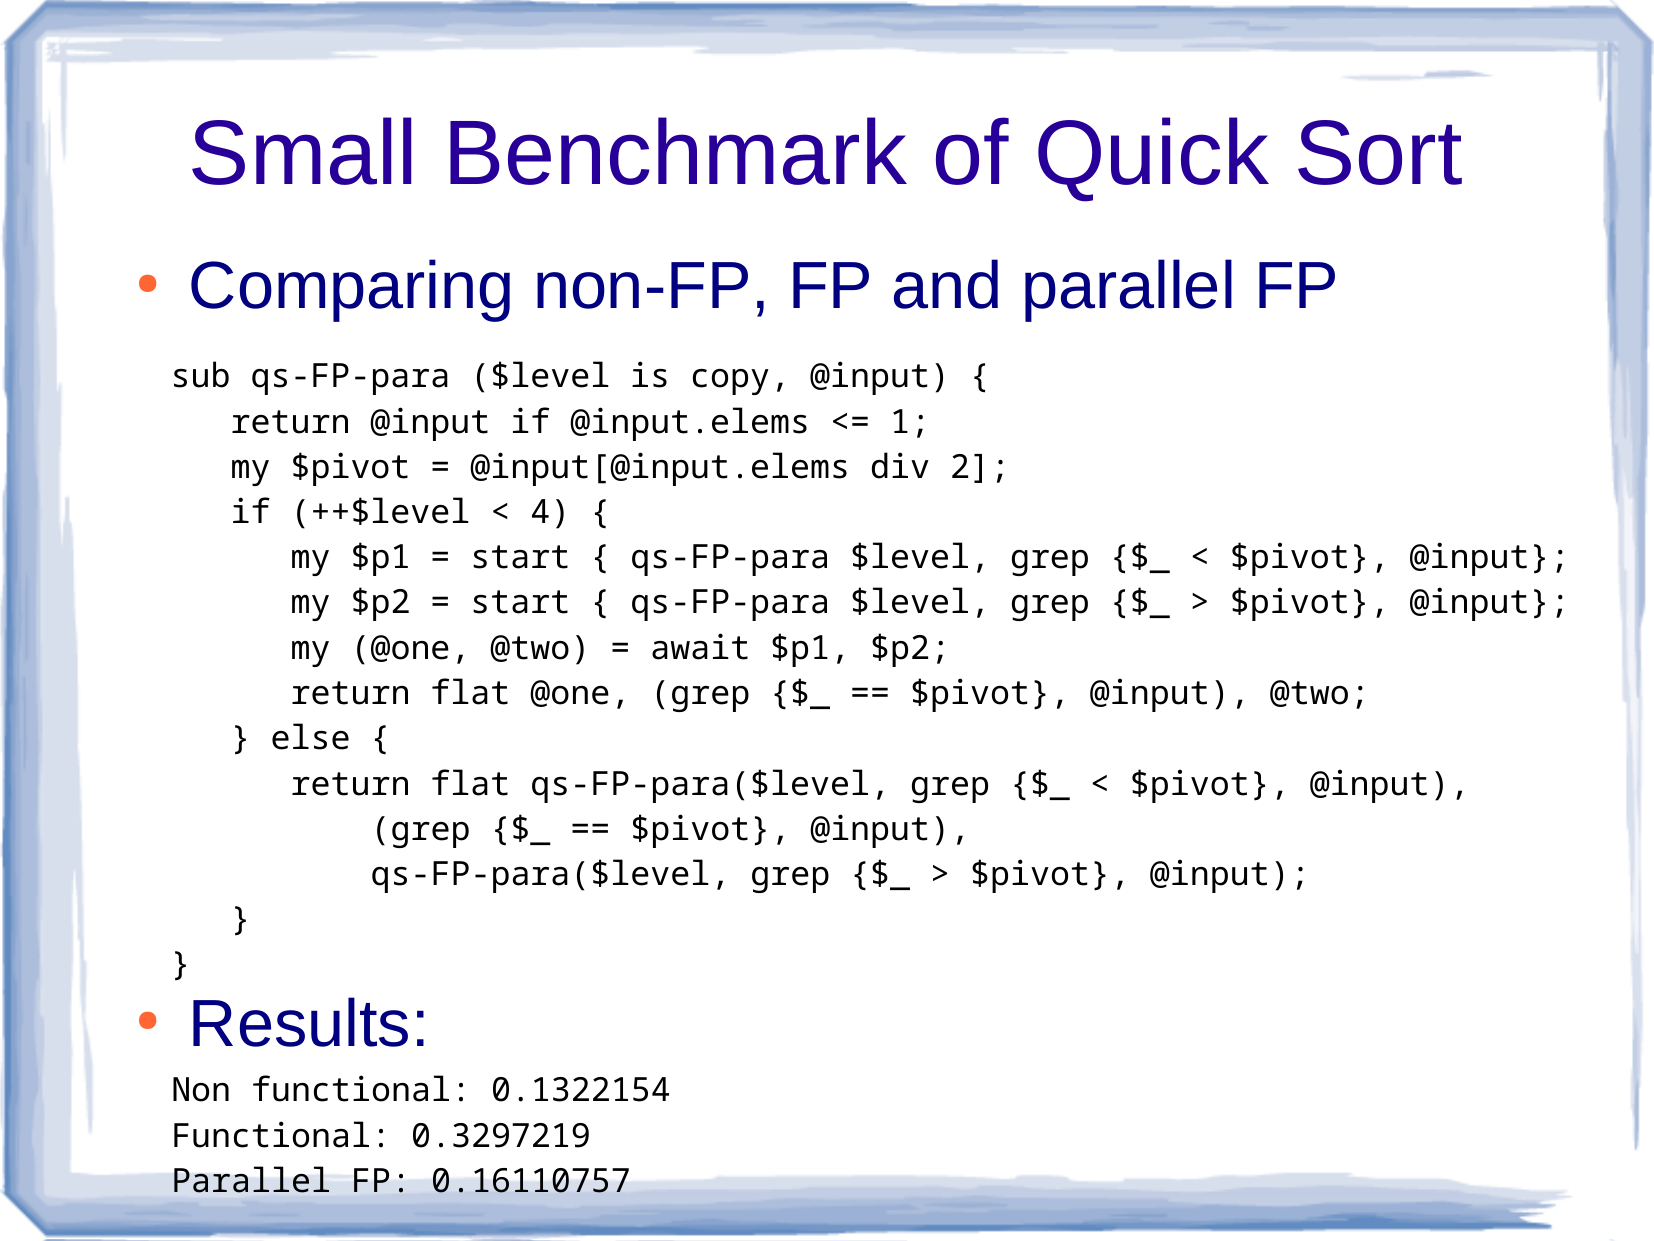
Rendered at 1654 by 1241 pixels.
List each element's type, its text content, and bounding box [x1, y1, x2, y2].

title Small Benchmark of Quick Sort [82, 49, 1571, 257]
picture [0, 0, 1654, 1241]
list Comparing non-FP, FP and parallel FP sub qs-FP-para ($level is copy, @input) { return @input if @input.elems <= 1; my $pivot = @input[@input.elems div 2]; if (++$level < 4) { my $p1 = start { qs-FP-para $level, grep {$_ < $pivot}, @input}; my $p2 = start { qs-FP-para $level, grep {$_ > $pivot}, @input}; my (@one, @two) = await $p1, $p2; return flat @one, (grep {$_ == $pivot}, @input), @two; } else { return flat qs-FP-para($level, grep {$_ < $pivot}, @input), (grep {$_ == $pivot}, @input), qs-FP-para($level, grep {$_ > $pivot}, @input); } } Results: Non functional: 0.1322154 Functional: 0.3297219 Parallel FP: 0.16110757 [118, 248, 1571, 1092]
